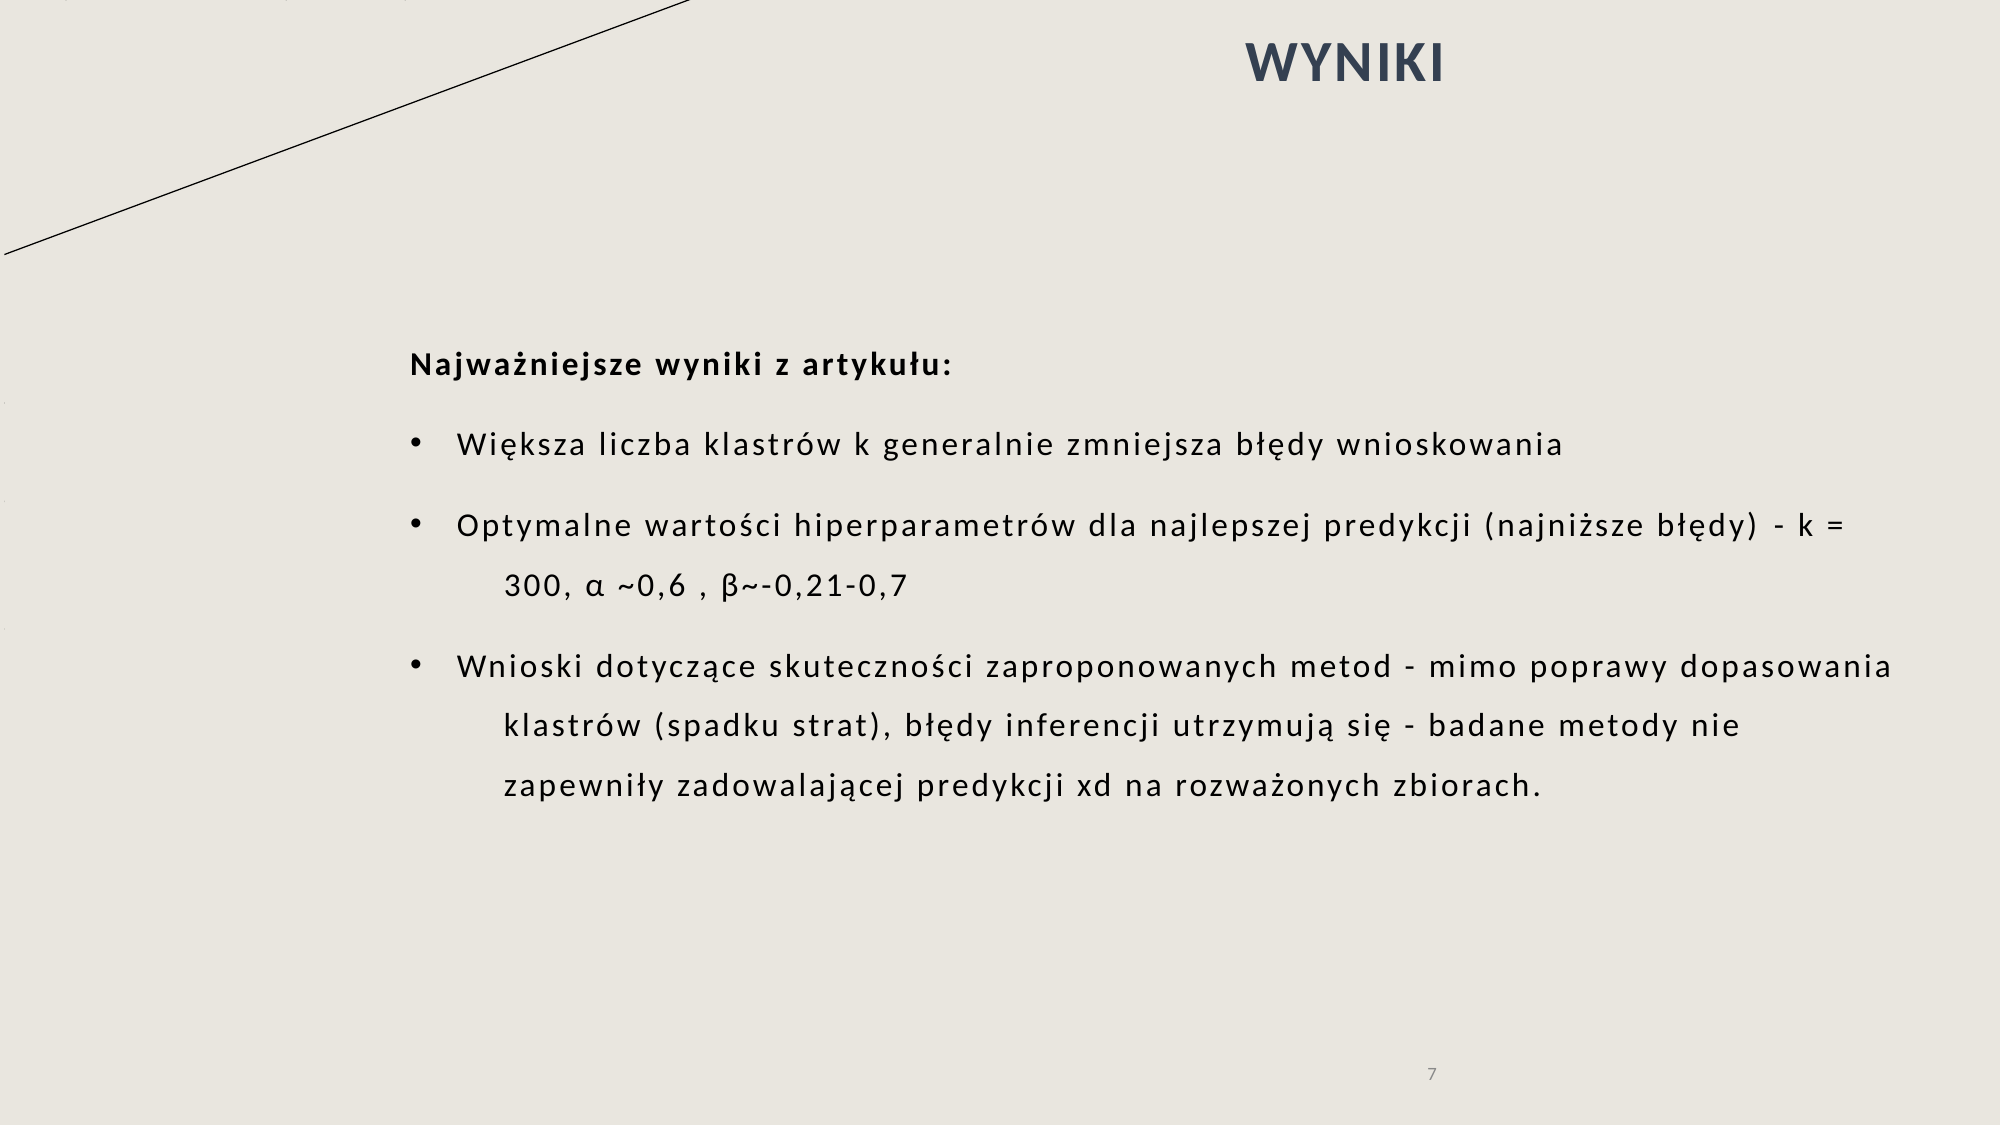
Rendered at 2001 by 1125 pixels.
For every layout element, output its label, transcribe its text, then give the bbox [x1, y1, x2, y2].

title wyniki [1230, 20, 2000, 105]
slide_number 7 [1412, 1042, 1863, 1103]
text_box Najważniejsze wyniki z artykułu: Większa liczba klastrów k generalnie zmniejsza błędy wnioskowania Optymalne wartości hiperparametrów dla najlepszej predykcji (najniższe błędy) - k = 300, α ~0,6 , β~-0,21-0,7 Wnioski dotyczące skuteczności zaproponowanych metod - mimo poprawy dopasowania klastrów (spadku strat), błędy inferencji utrzymują się - badane metody nie zapewniły zadowalającej predykcji xd na rozważonych zbiorach. [395, 187, 1921, 938]
